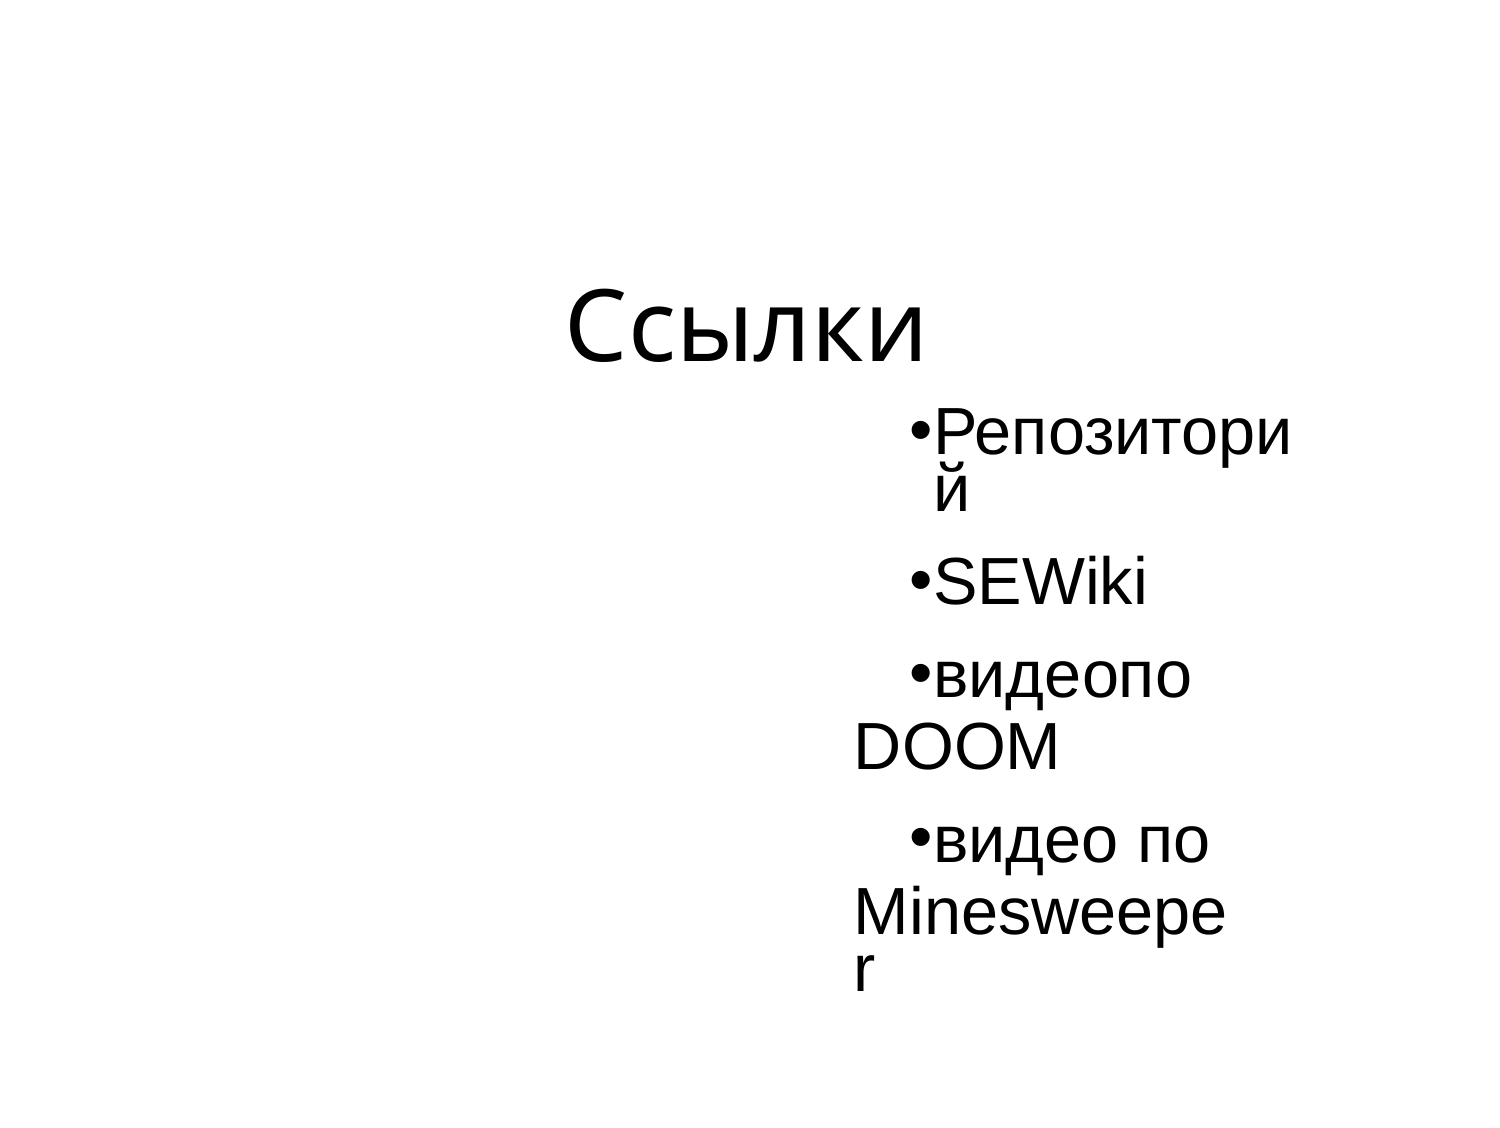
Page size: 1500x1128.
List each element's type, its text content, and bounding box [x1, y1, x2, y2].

title Ссылки [184, 0, 1310, 389]
subtitle Репозиторий SEWiki видео по DOOM видео по Minesweeper [87, 389, 1328, 662]
